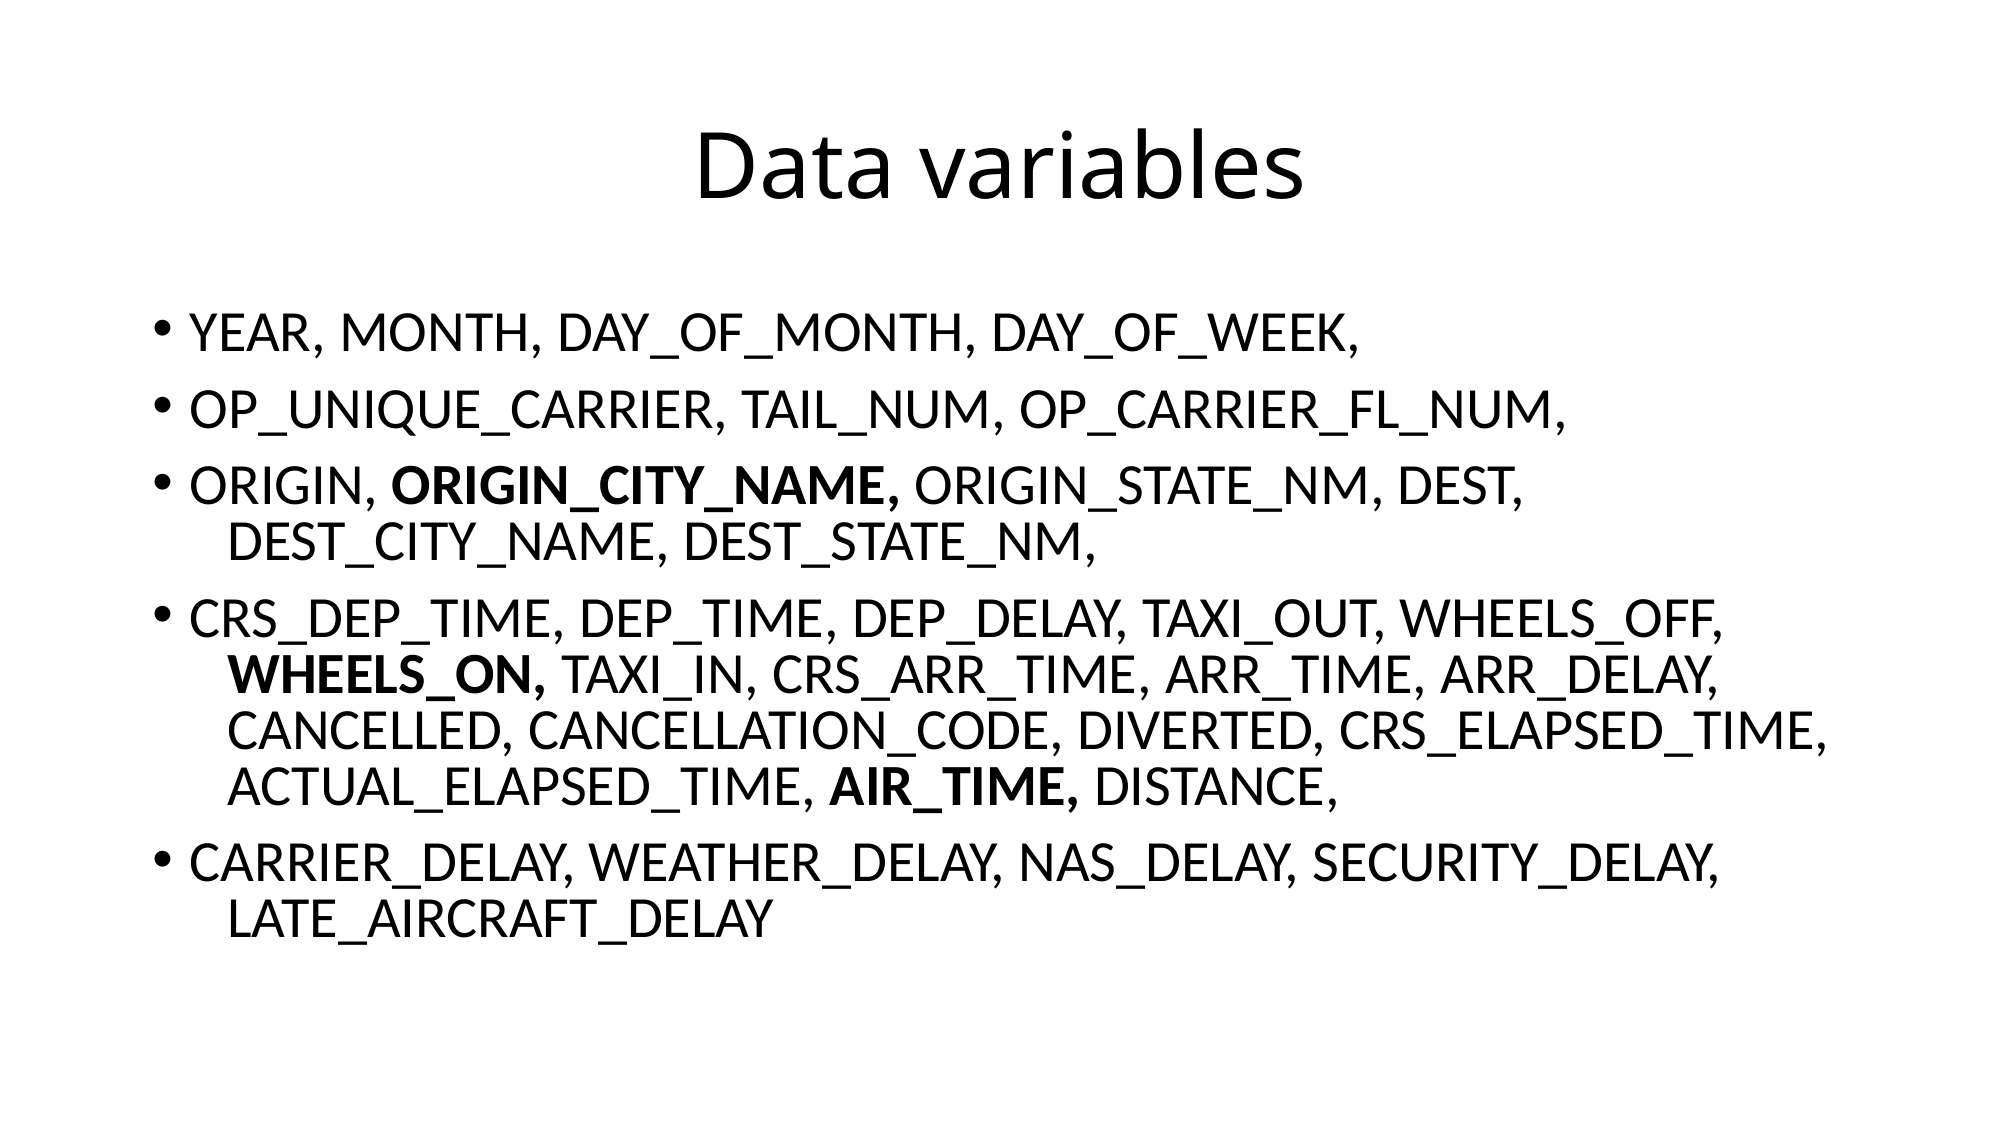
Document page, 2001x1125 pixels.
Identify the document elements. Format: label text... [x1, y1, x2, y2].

title Data variables [137, 59, 1863, 278]
list YEAR, MONTH, DAY_OF_MONTH, DAY_OF_WEEK, OP_UNIQUE_CARRIER, TAIL_NUM, OP_CARRIER_FL_NUM, ORIGIN, ORIGIN_CITY_NAME, ORIGIN_STATE_NM, DEST, DEST_CITY_NAME, DEST_STATE_NM, CRS_DEP_TIME, DEP_TIME, DEP_DELAY, TAXI_OUT, WHEELS_OFF, WHEELS_ON, TAXI_IN, CRS_ARR_TIME, ARR_TIME, ARR_DELAY, CANCELLED, CANCELLATION_CODE, DIVERTED, CRS_ELAPSED_TIME, ACTUAL_ELAPSED_TIME, AIR_TIME, DISTANCE, CARRIER_DELAY, WEATHER_DELAY, NAS_DELAY, SECURITY_DELAY, LATE_AIRCRAFT_DELAY [137, 299, 1863, 1014]
